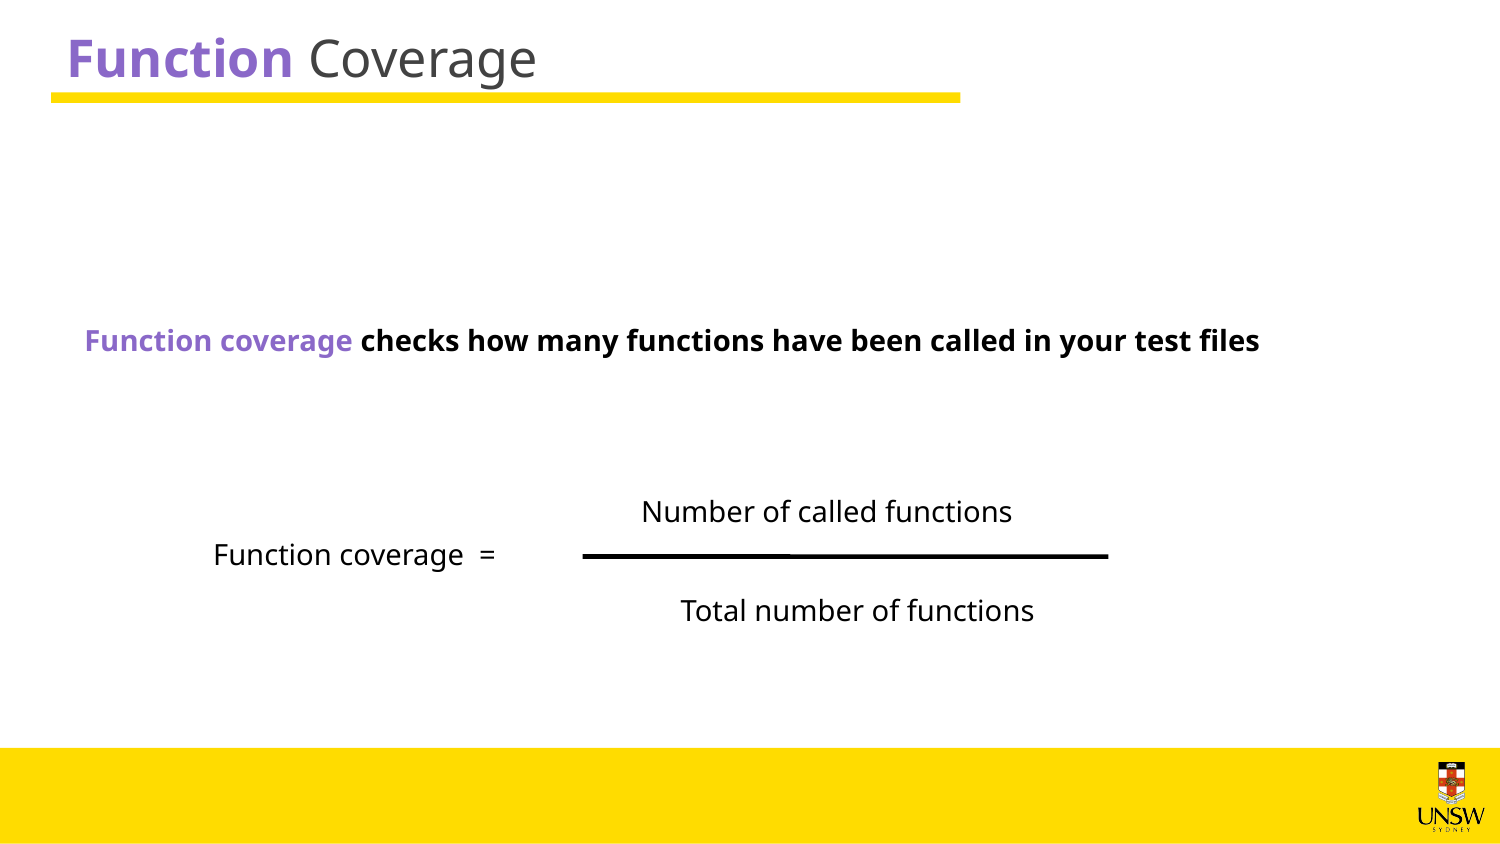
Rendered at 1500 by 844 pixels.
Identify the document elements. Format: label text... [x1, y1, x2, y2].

text_box [51, 92, 961, 103]
text_box Number of called functions [625, 478, 1091, 544]
text_box Total number of functions [618, 577, 1097, 643]
text_box Function coverage checks how many functions have been called in your test files [69, 307, 1431, 373]
text_box Function coverage = [198, 521, 548, 587]
picture [1418, 762, 1485, 832]
text_box Function Coverage [51, 18, 1449, 103]
